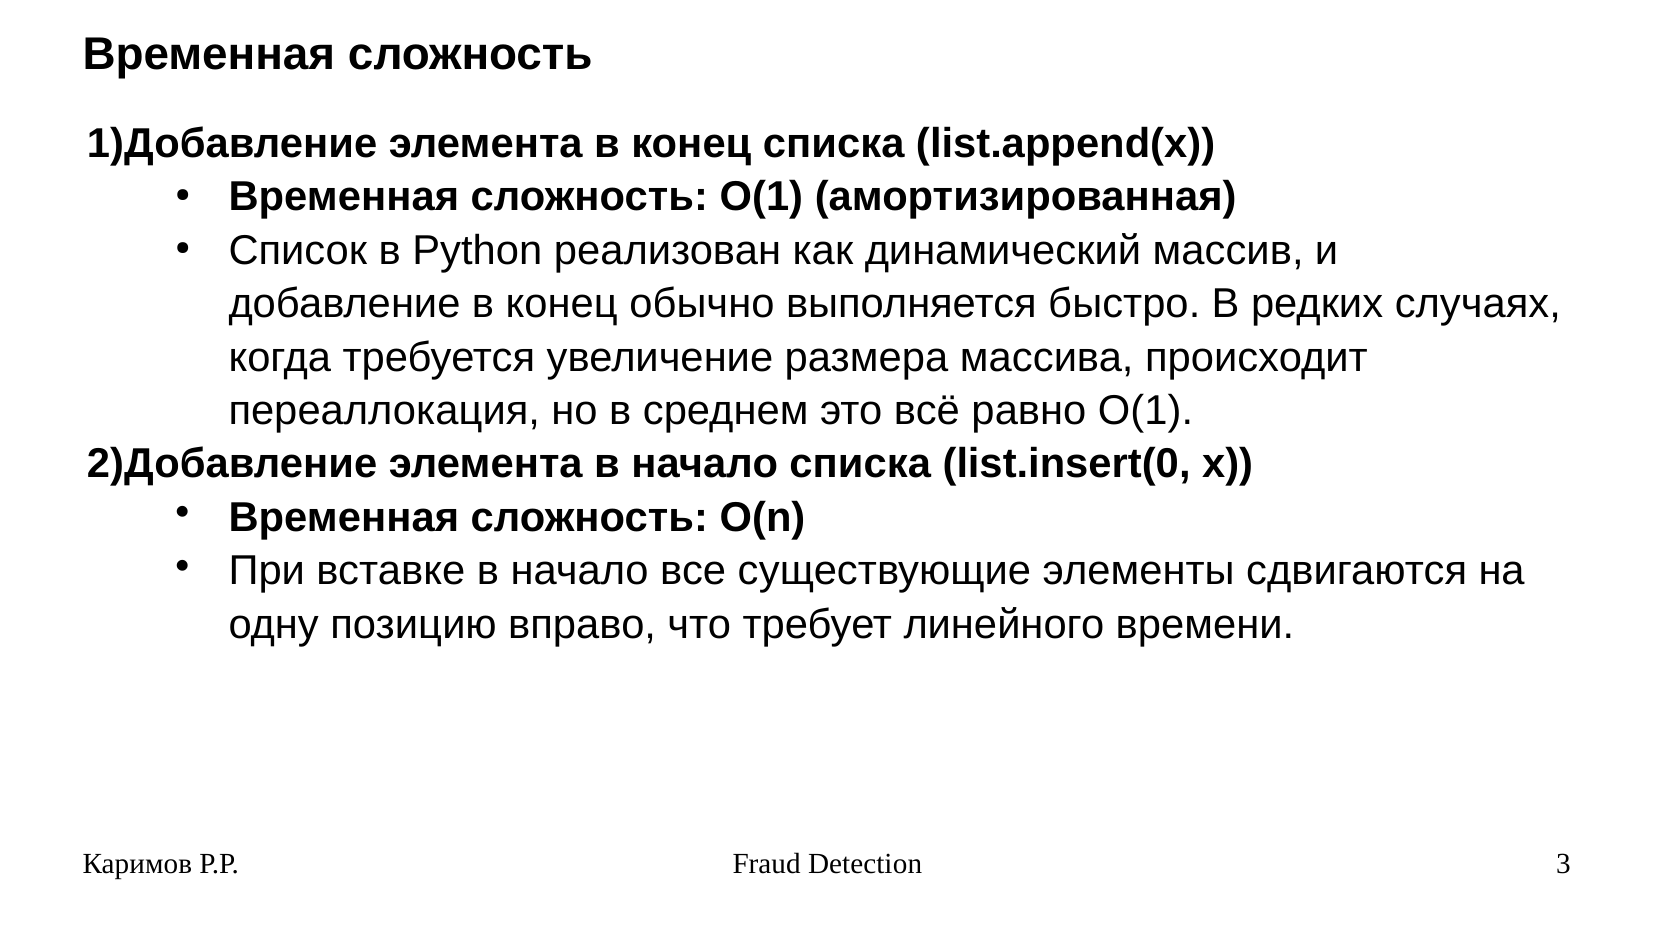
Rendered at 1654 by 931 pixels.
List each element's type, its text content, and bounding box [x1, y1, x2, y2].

list Добавление элемента в конец списка (list.append(x)) Временная сложность: O(1) (амортизированная) Список в Python реализован как динамический массив, и добавление в конец обычно выполняется быстро. В редких случаях, когда требуется увеличение размера массива, происходит переаллокация, но в среднем это всё равно O(1). Добавление элемента в начало списка (list.insert(0, x)) Временная сложность: O(n) При вставке в начало все существующие элементы сдвигаются на одну позицию вправо, что требует линейного времени. [86, 112, 1576, 826]
title Временная сложность [82, 15, 1571, 91]
